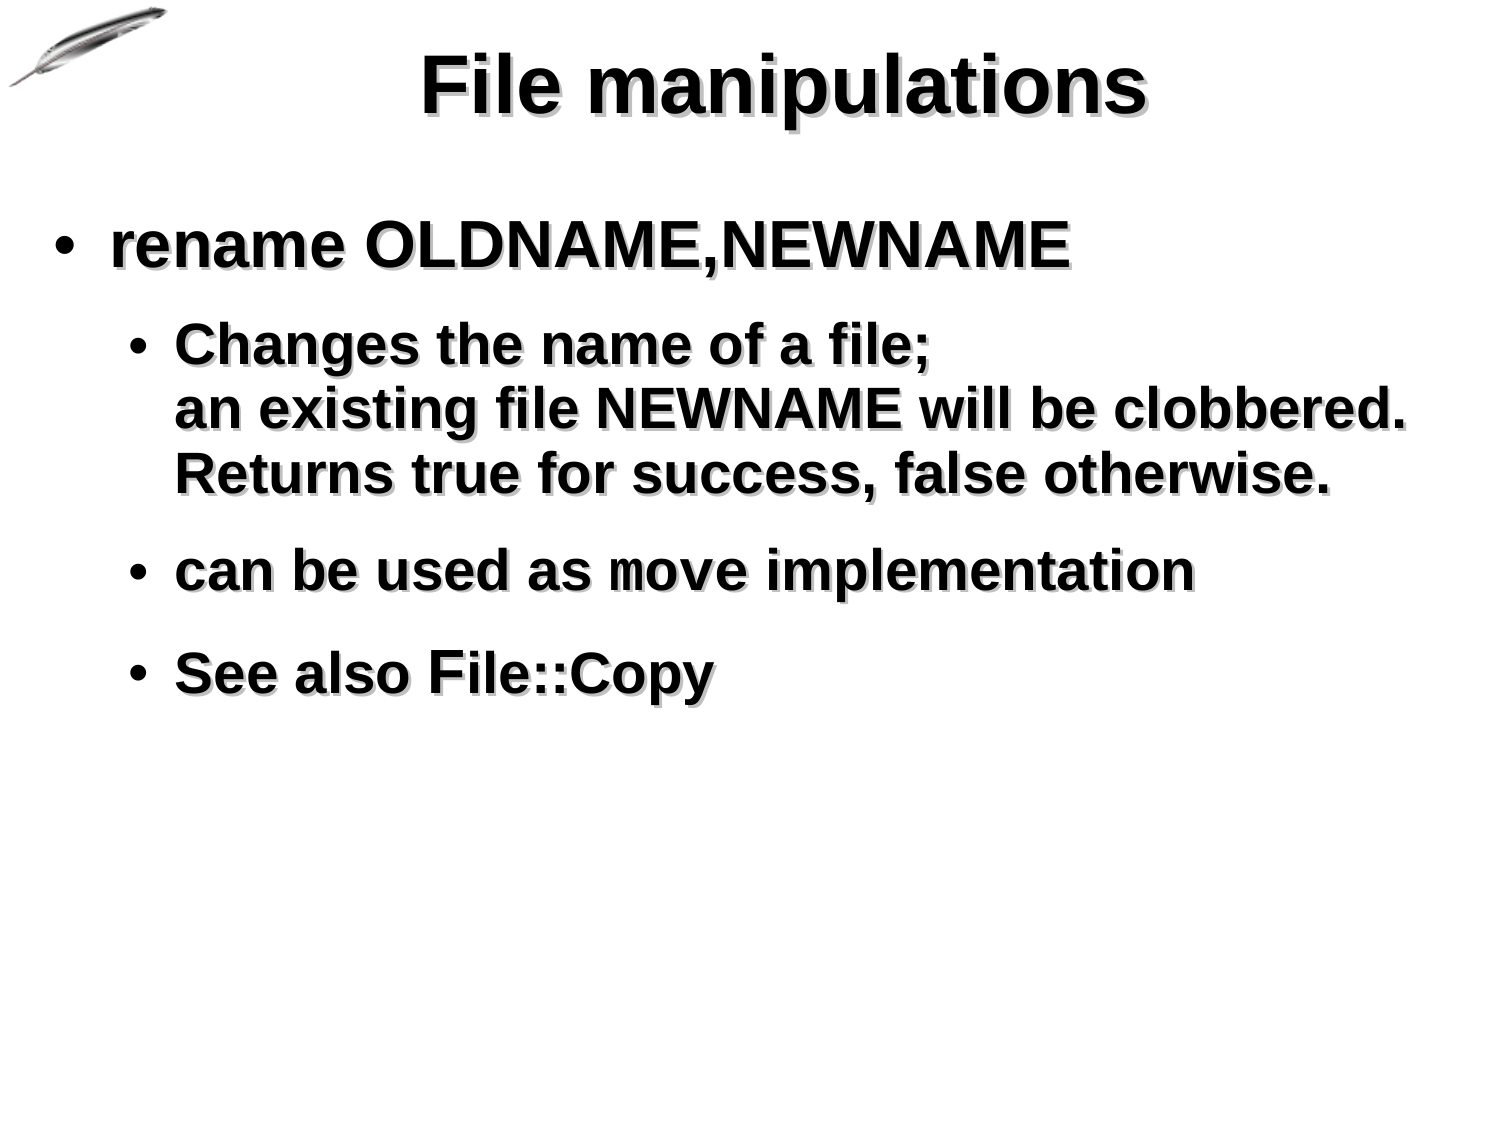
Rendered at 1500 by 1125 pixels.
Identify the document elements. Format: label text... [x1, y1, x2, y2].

picture [5, 5, 173, 89]
list rename OLDNAME,NEWNAME Changes the name of a file; an existing file NEWNAME will be clobbered. Returns true for success, false otherwise. can be used as move implementation See also File::Copy [53, 207, 1447, 1084]
title File manipulations [419, 0, 1459, 179]
